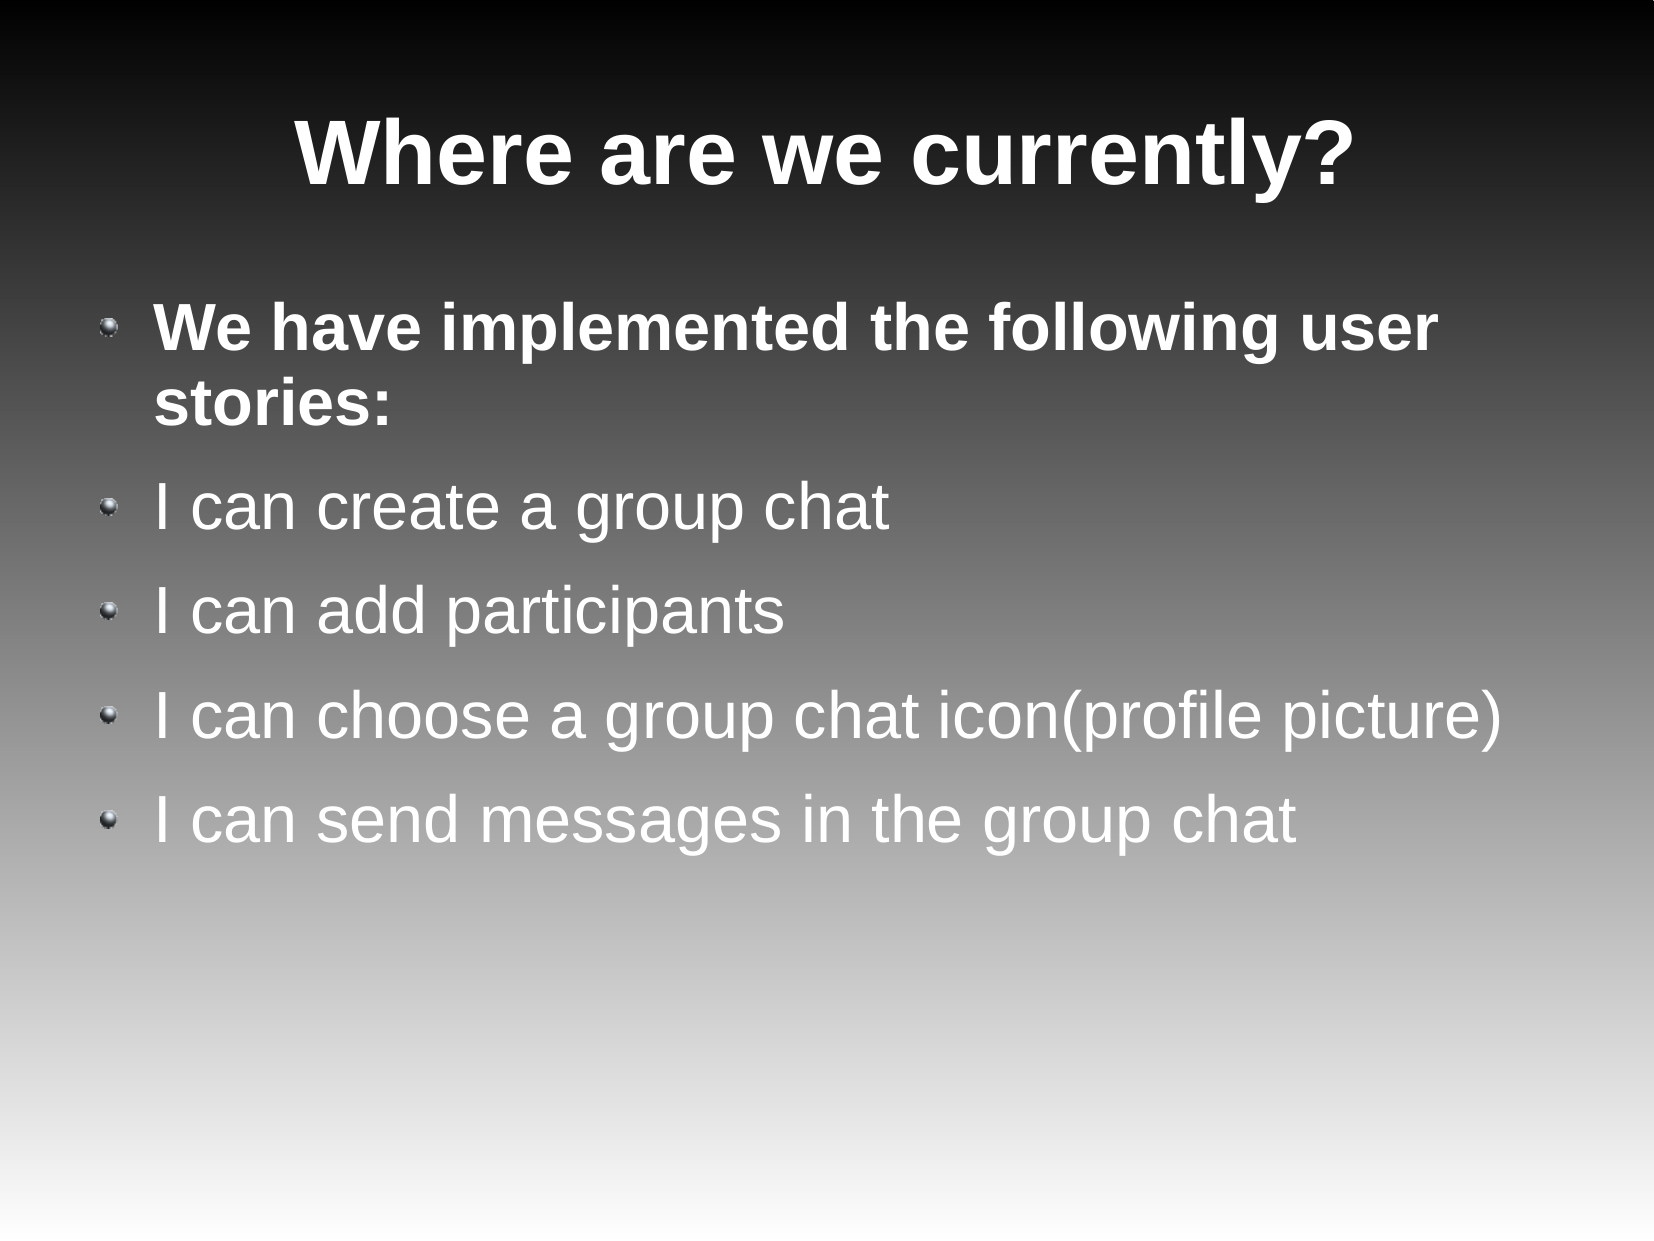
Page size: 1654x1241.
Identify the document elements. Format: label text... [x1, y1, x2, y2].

title Where are we currently? [82, 49, 1571, 257]
list We have implemented the following user stories: I can create a group chat I can add participants I can choose a group chat icon(profile picture) I can send messages in the group chat [82, 290, 1571, 1010]
